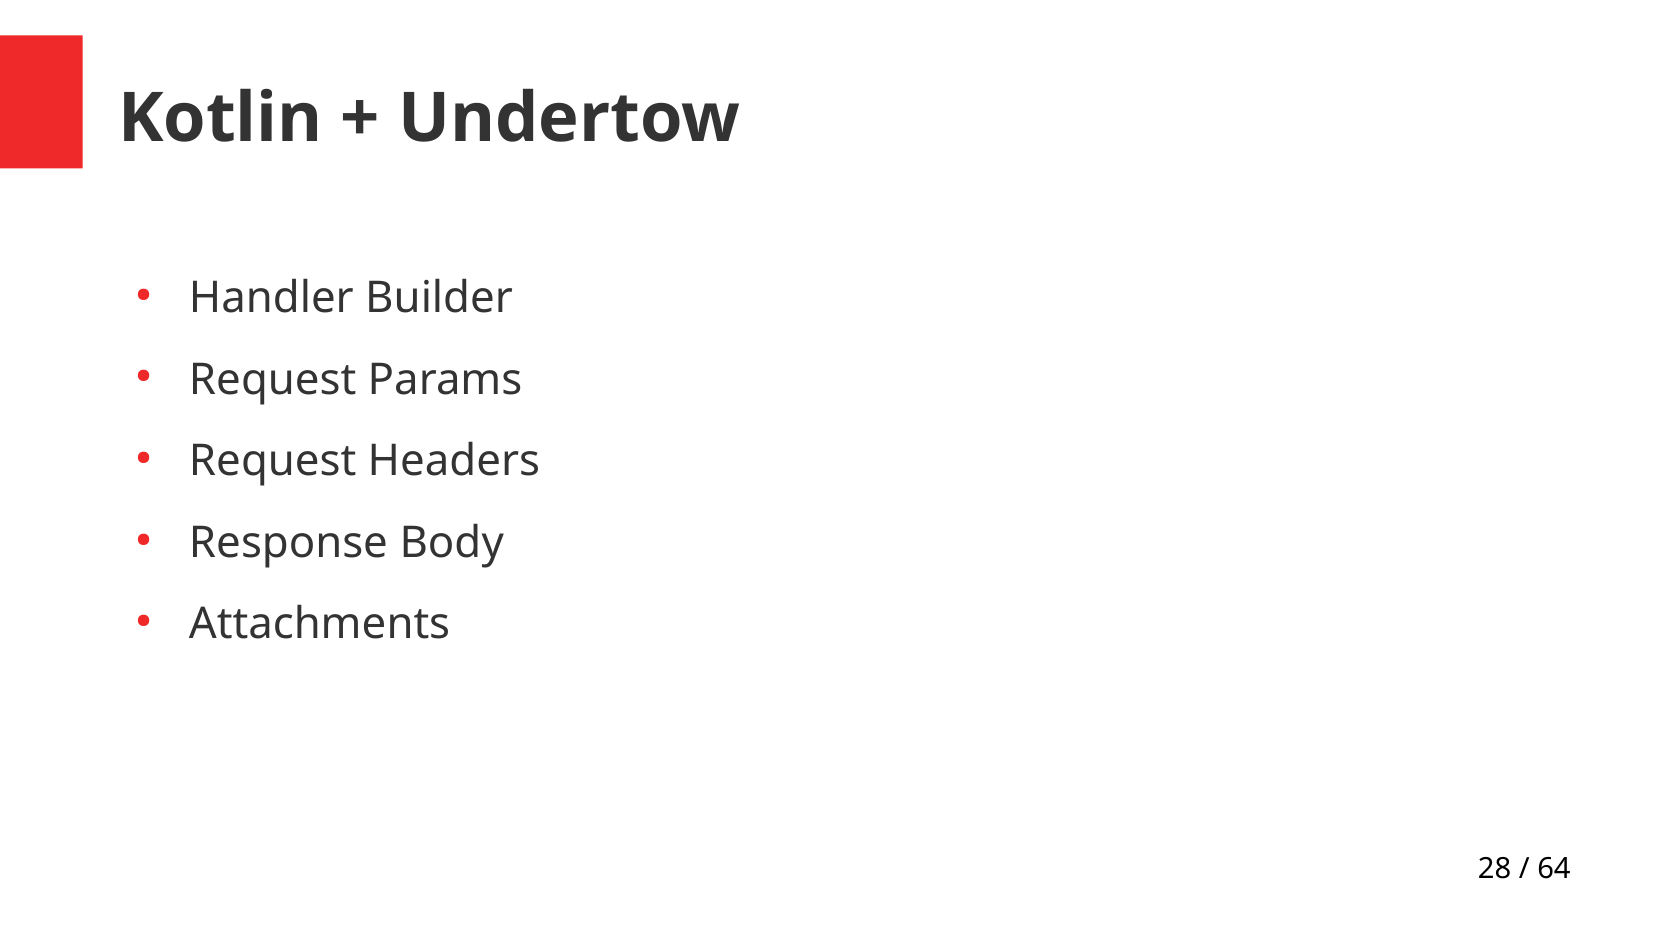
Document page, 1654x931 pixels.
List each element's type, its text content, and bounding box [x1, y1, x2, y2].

title Kotlin + Undertow [118, 37, 1571, 193]
list Handler Builder Request Params Request Headers Response Body Attachments [118, 265, 1536, 806]
